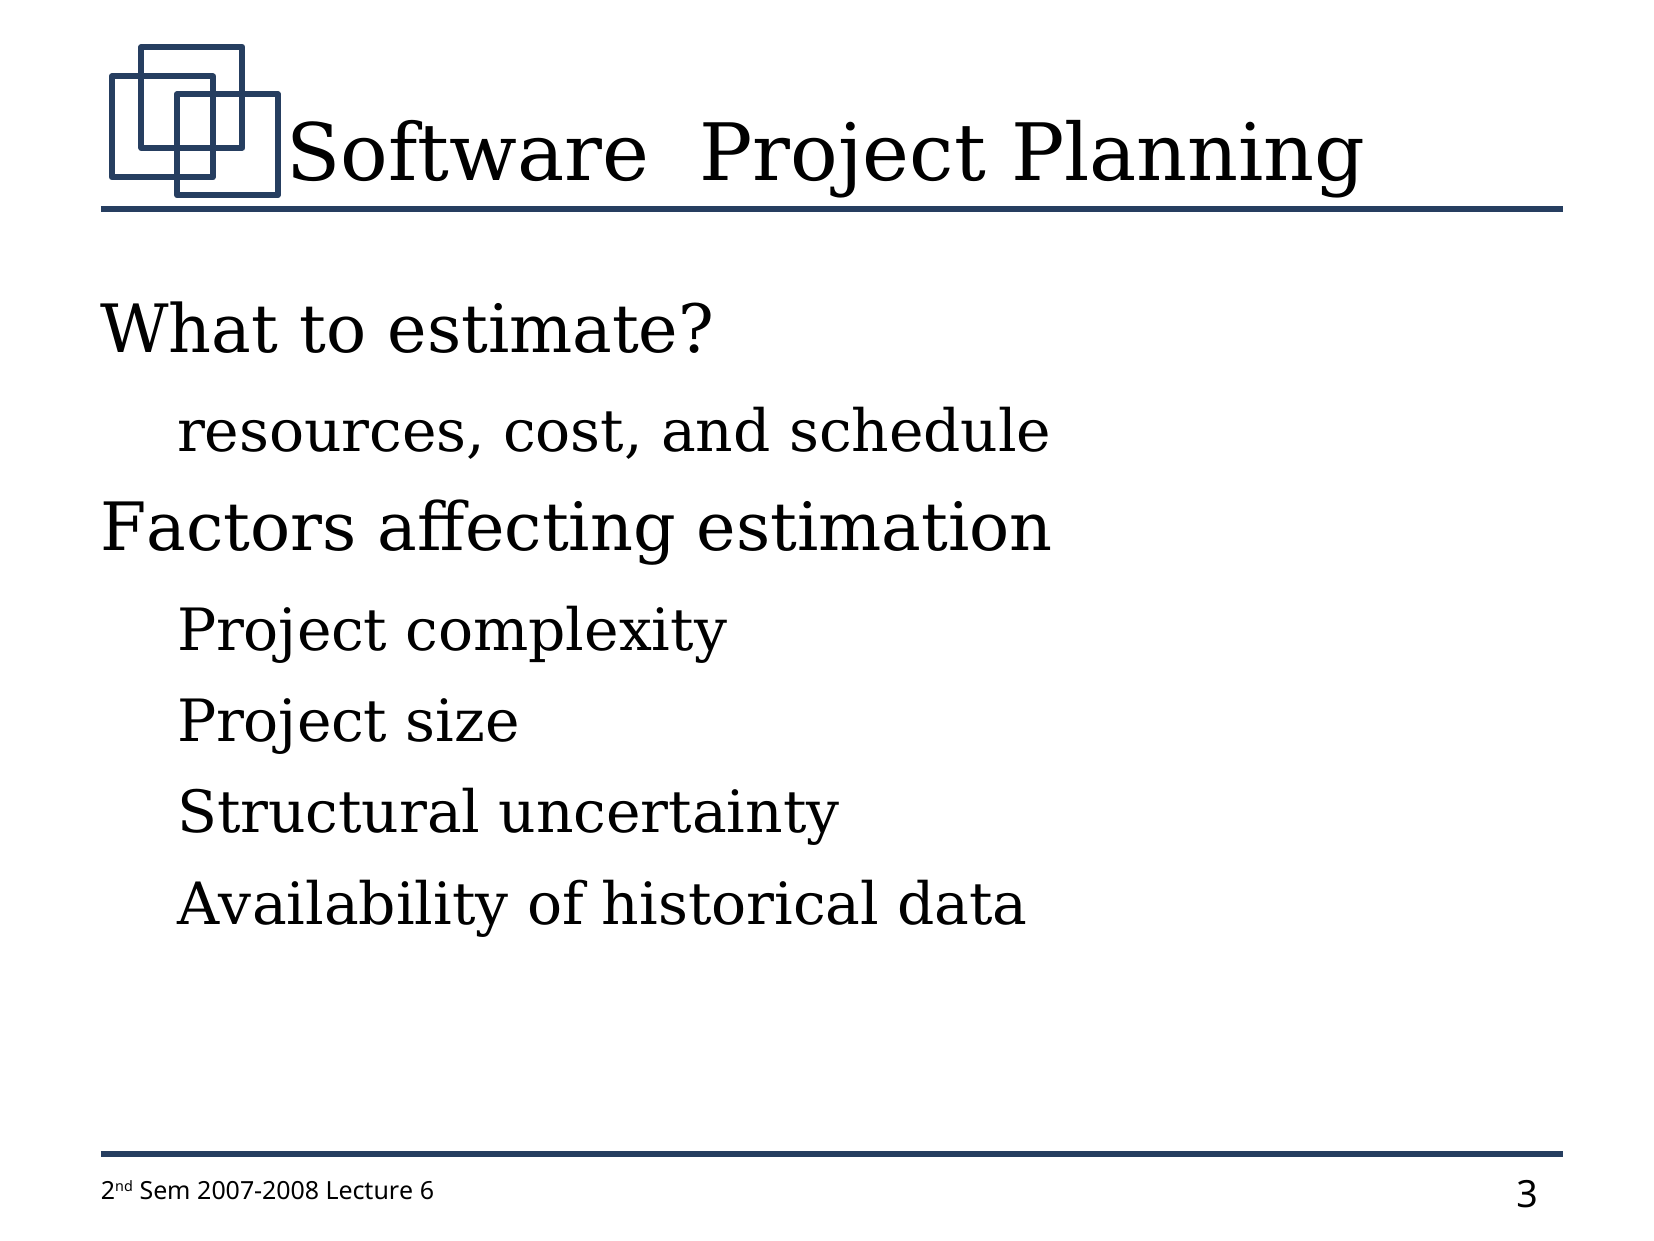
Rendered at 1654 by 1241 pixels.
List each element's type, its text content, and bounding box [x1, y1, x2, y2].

title Software Project Planning [82, 49, 1571, 257]
list What to estimate? resources, cost, and schedule Factors affecting estimation Project complexity Project size Structural uncertainty Availability of historical data [82, 290, 1571, 1109]
